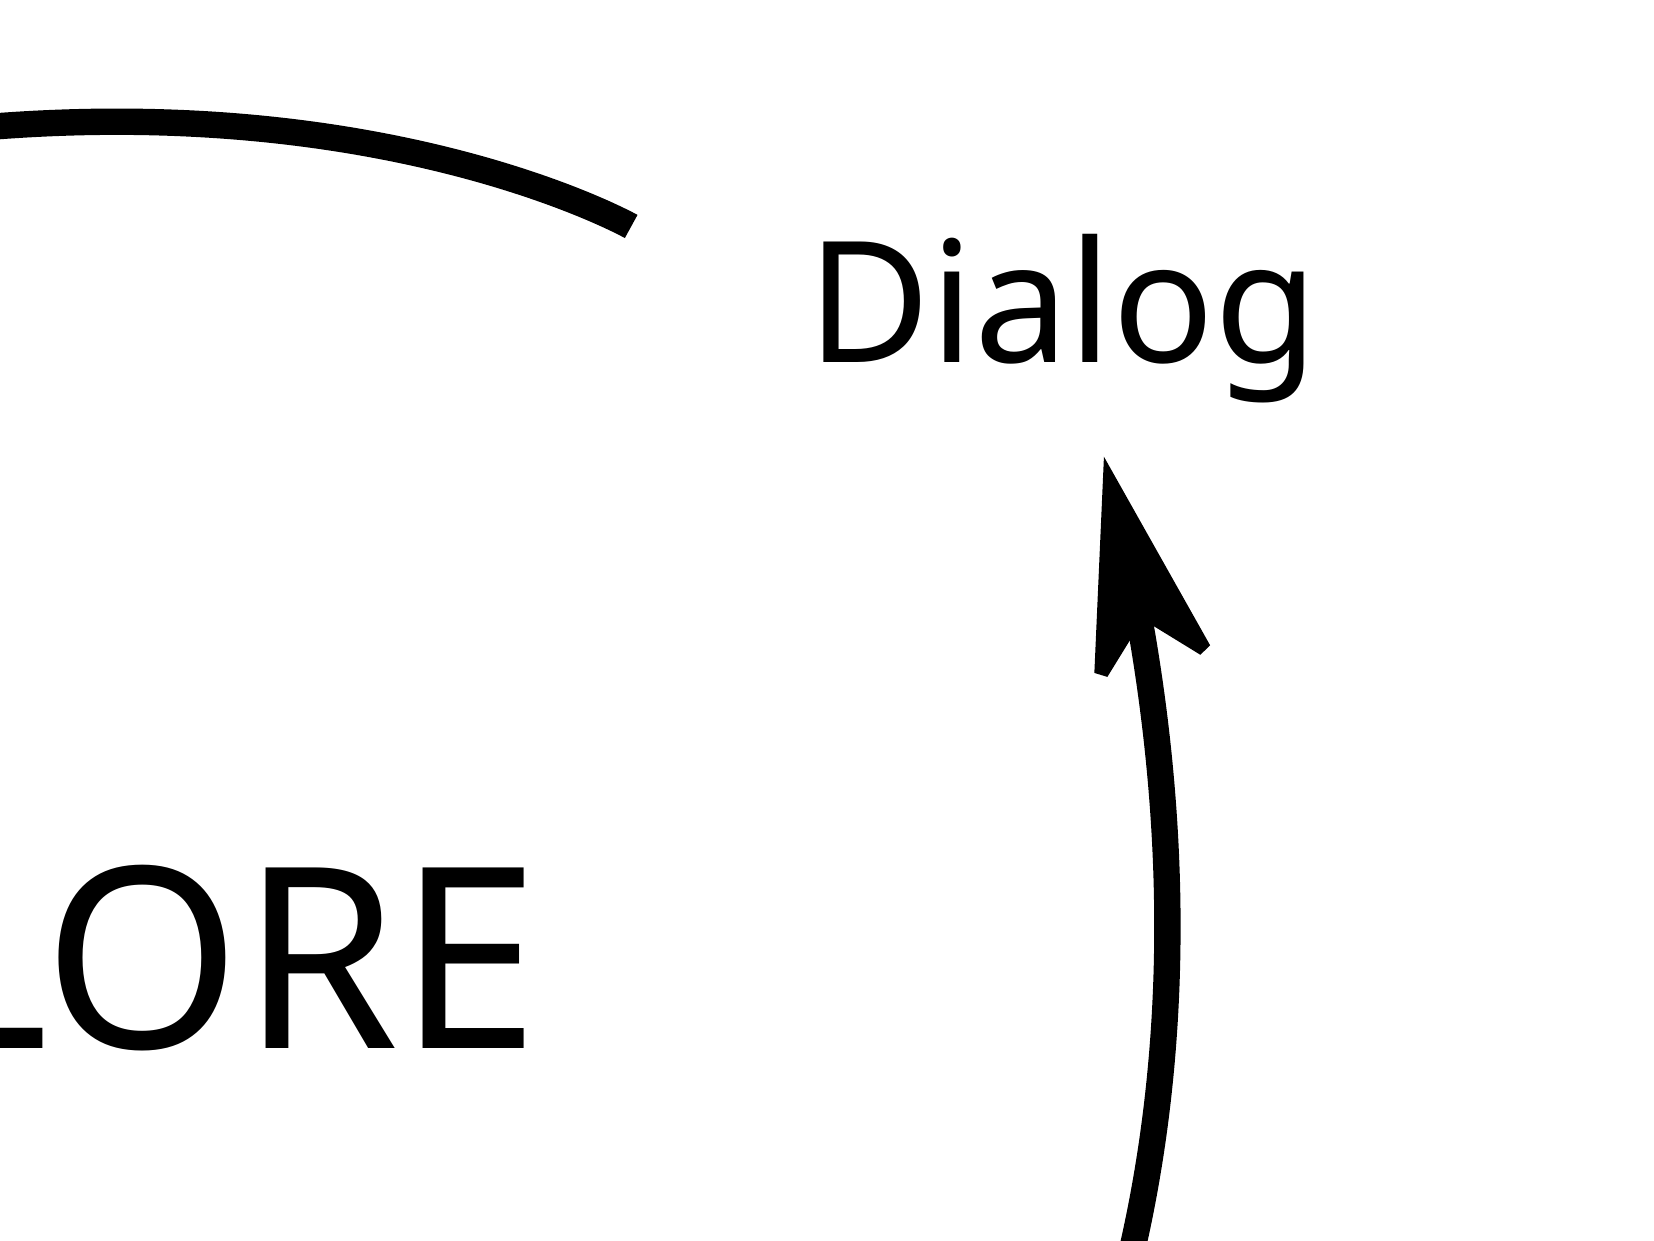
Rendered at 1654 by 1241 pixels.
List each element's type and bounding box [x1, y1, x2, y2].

picture [0, 92, 1606, 1241]
